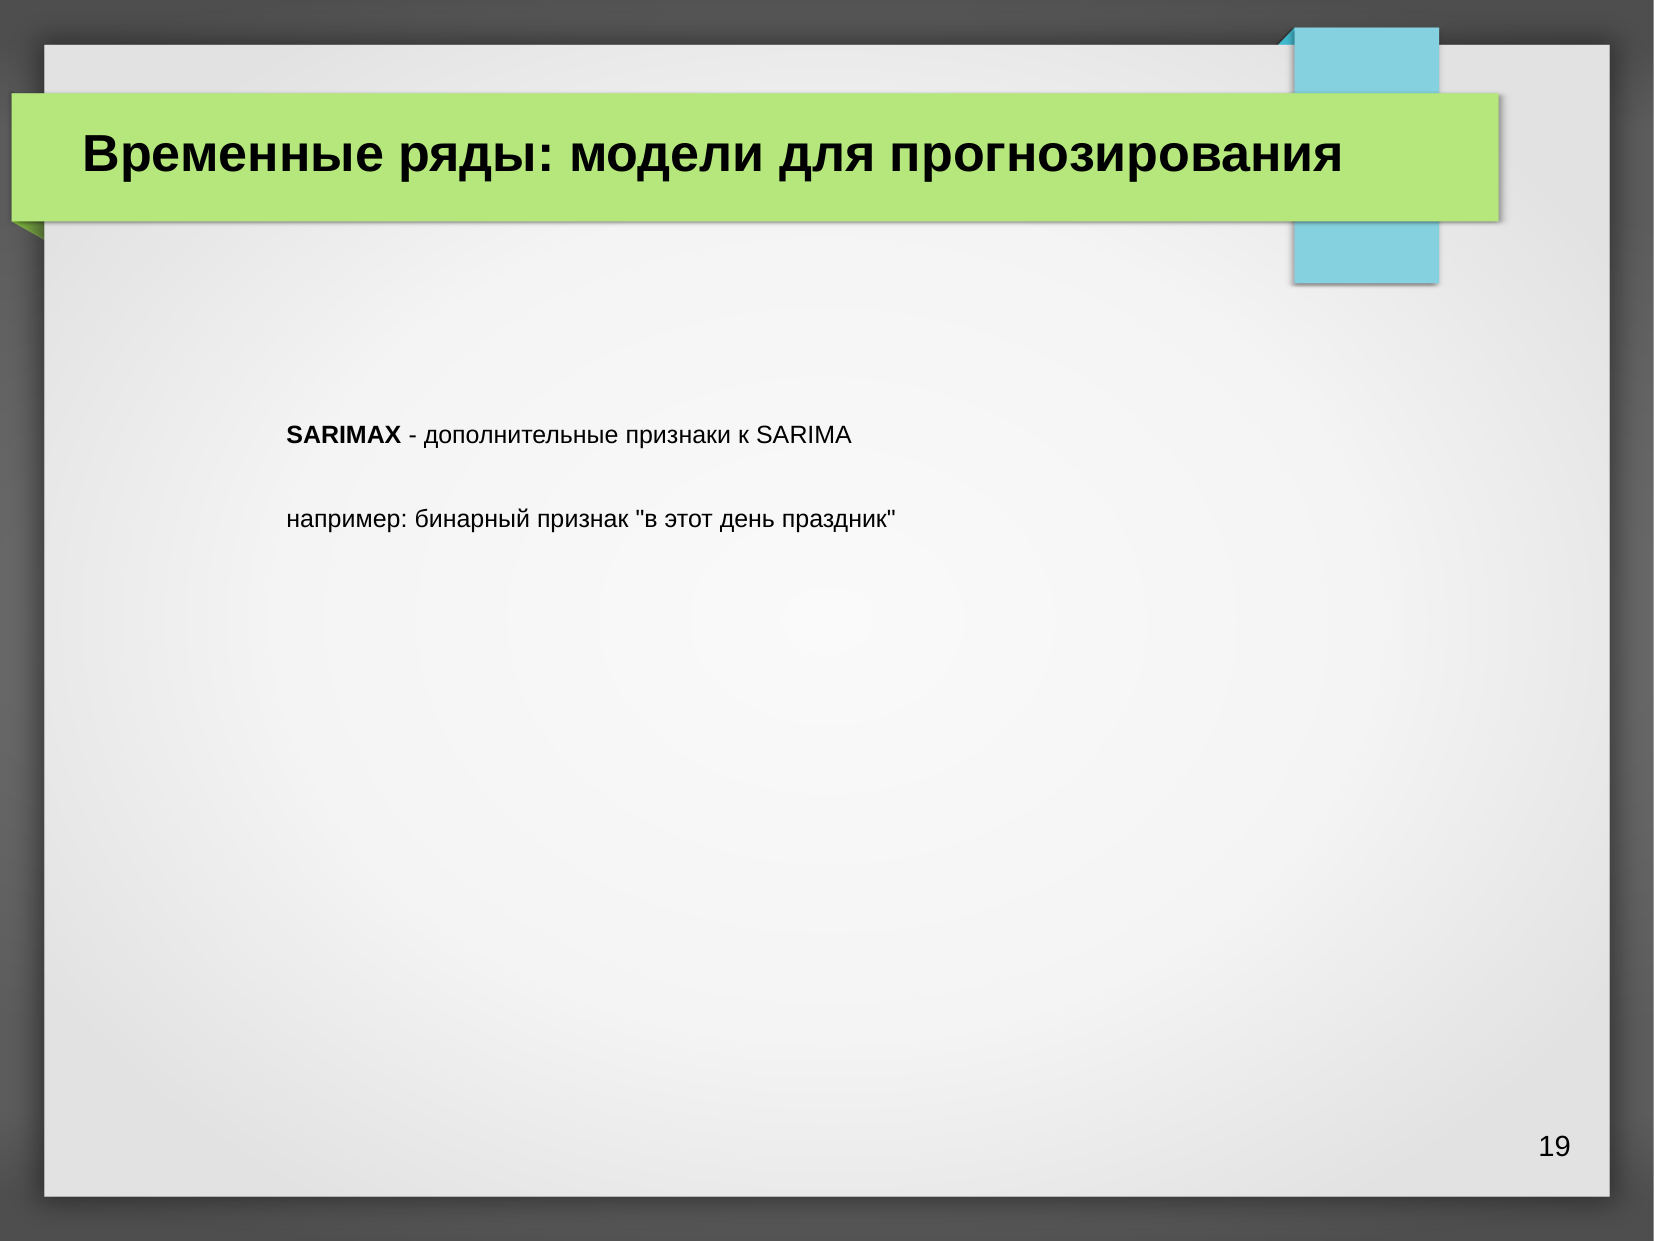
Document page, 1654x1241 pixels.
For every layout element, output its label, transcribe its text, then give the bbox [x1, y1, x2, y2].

text_box SARIMAX - дополнительные признаки к SARIMA например: бинарный признак "в этот день праздник" [271, 413, 1304, 597]
picture [0, 0, 1654, 1241]
title Временные ряды: модели для прогнозирования [82, 94, 1406, 213]
